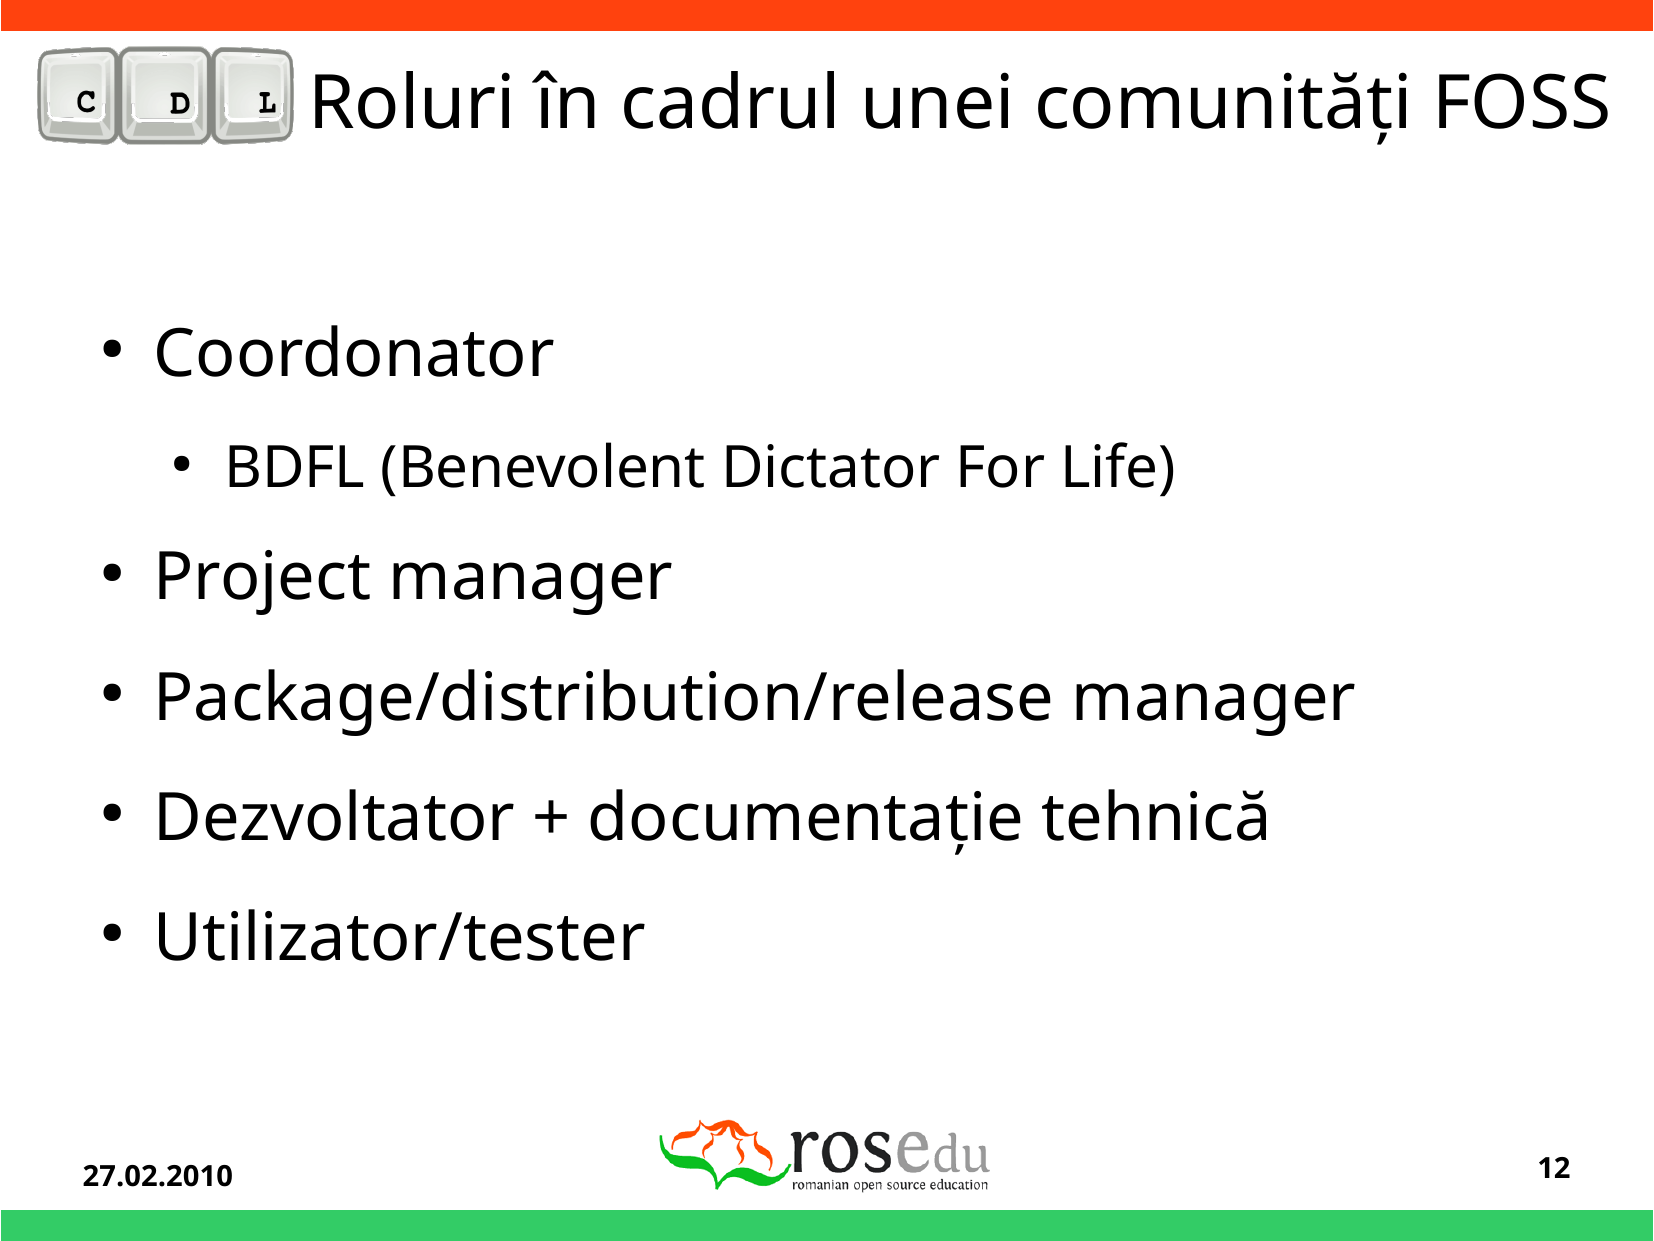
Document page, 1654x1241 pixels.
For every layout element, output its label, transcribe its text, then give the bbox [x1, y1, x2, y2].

picture [37, 46, 294, 145]
list Coordonator BDFL (Benevolent Dictator For Life) Project manager Package/distribution/release manager Dezvoltator + documentație tehnică Utilizator/tester [82, 182, 1571, 1104]
title Roluri în cadrul unei comunități FOSS [300, 52, 1613, 146]
picture [656, 1104, 1005, 1209]
